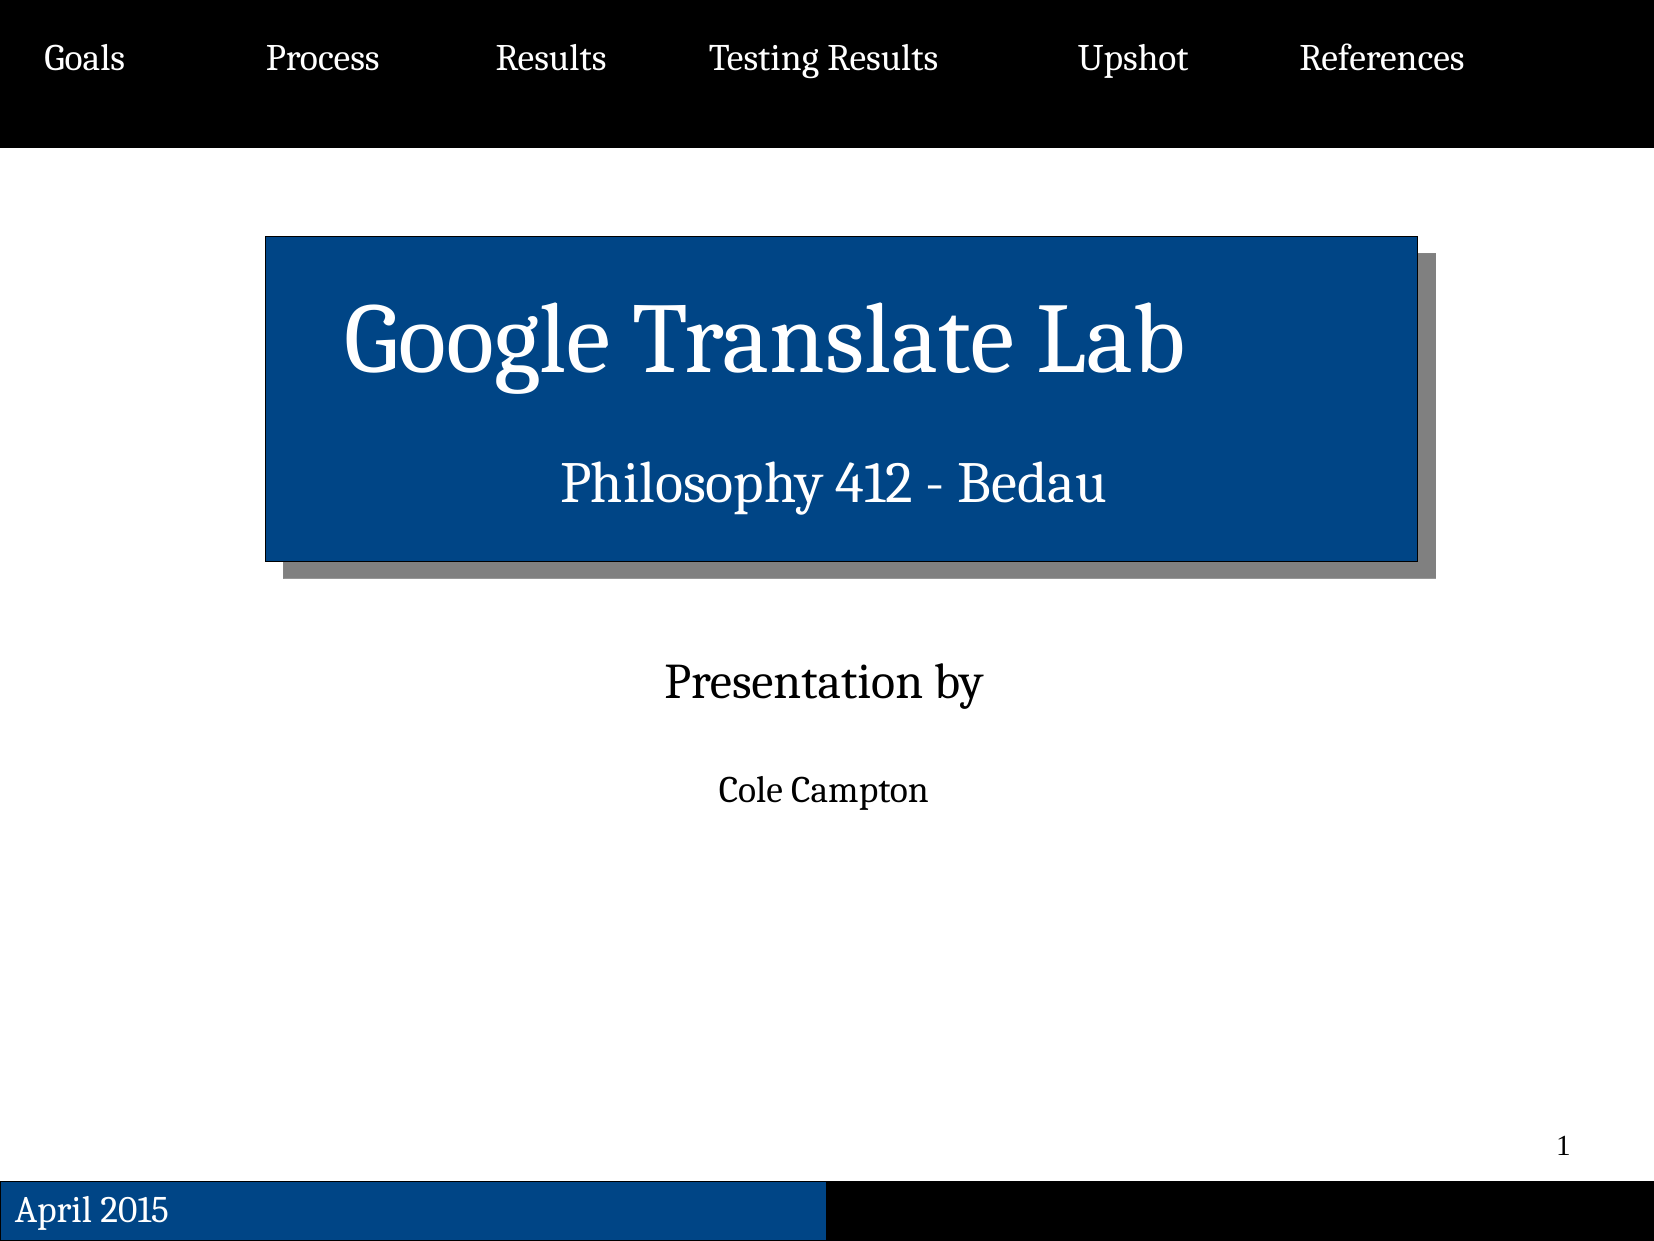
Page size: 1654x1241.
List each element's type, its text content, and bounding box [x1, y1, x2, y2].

text_box [265, 236, 1418, 562]
text_box [0, 1181, 1654, 1241]
text_box Presentation by Cole Campton [649, 646, 1017, 866]
text_box Goals Process Results Testing Results Upshot References [29, 29, 1649, 89]
text_box Results [633, 141, 1123, 249]
text_box April 2015 [0, 1181, 240, 1240]
text_box Philosophy 412 - Bedau [545, 442, 1121, 527]
text_box Google Translate Lab [330, 275, 1477, 591]
text_box [0, 0, 1654, 148]
